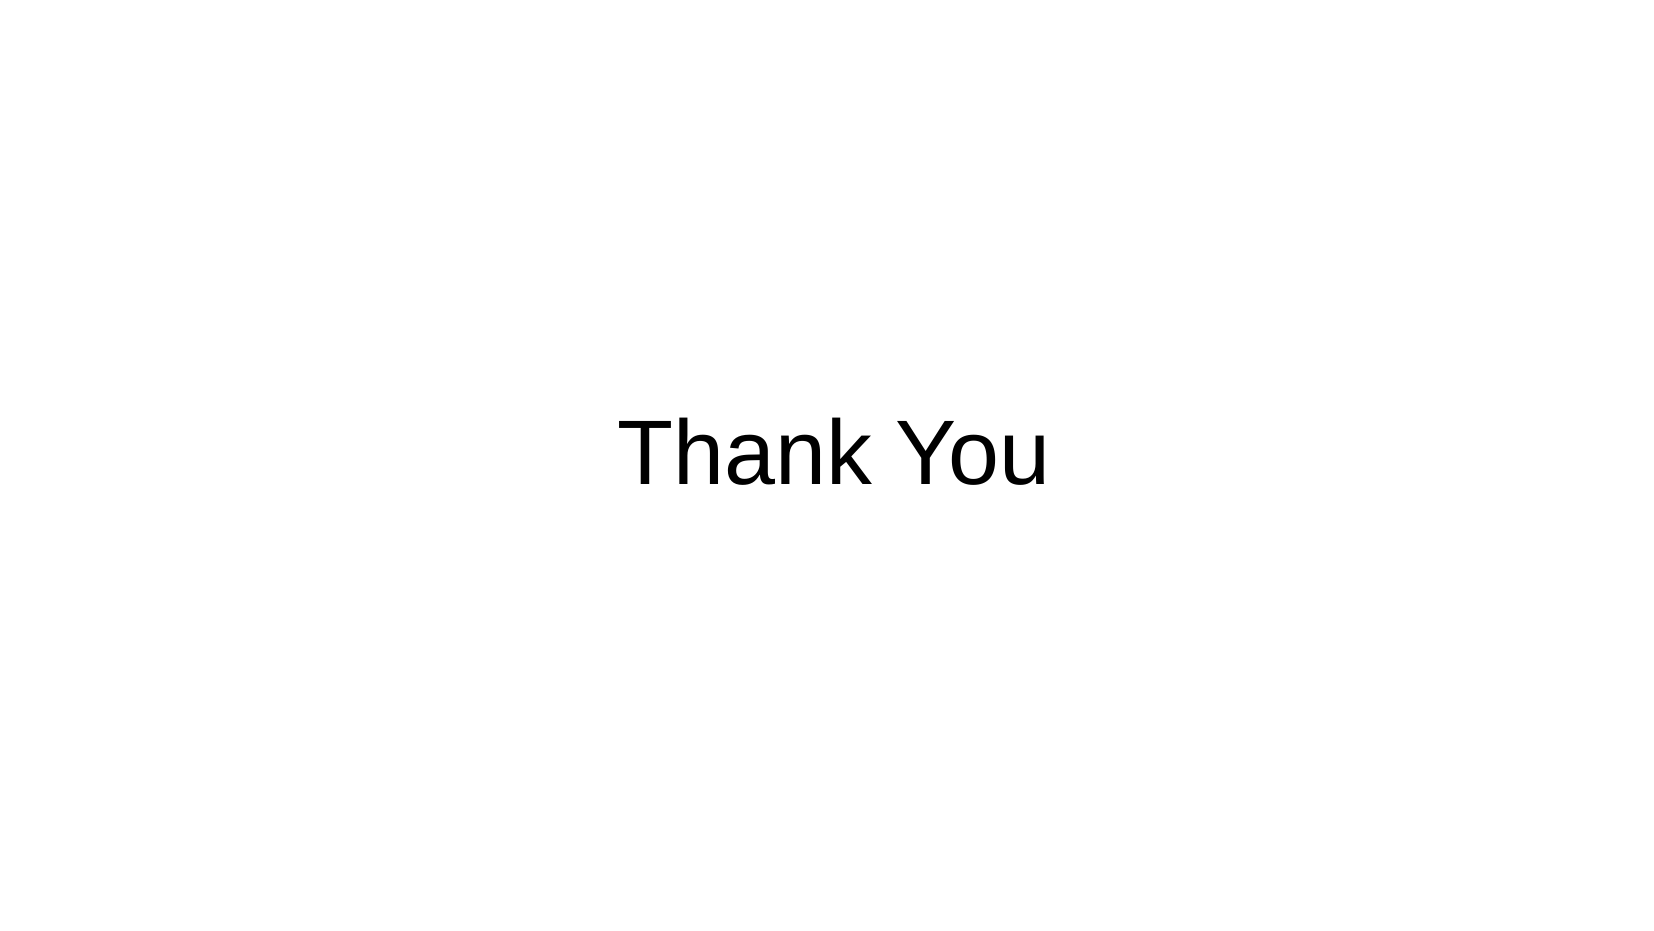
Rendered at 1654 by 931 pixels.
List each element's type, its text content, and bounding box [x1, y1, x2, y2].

title Thank You [90, 375, 1579, 531]
